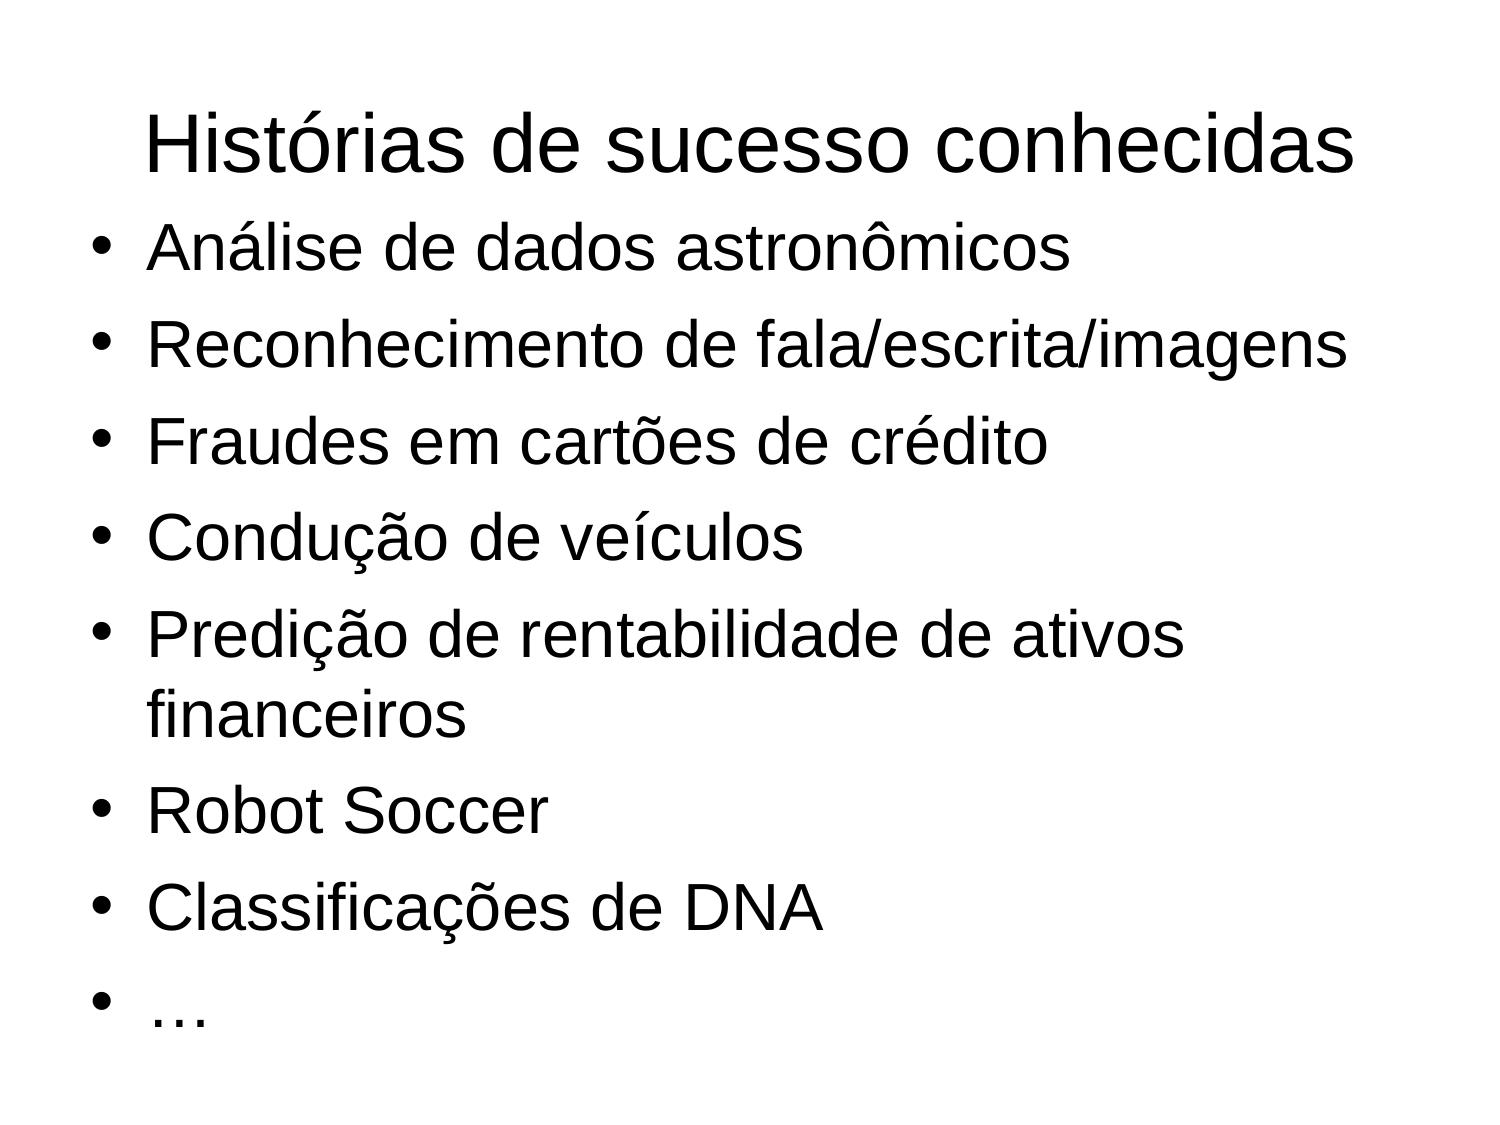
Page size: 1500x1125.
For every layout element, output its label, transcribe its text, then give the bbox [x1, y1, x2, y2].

list Análise de dados astronômicos Reconhecimento de fala/escrita/imagens Fraudes em cartões de crédito Condução de veículos Predição de rentabilidade de ativos financeiros Robot Soccer Classificações de DNA … [75, 196, 1440, 1049]
title Histórias de sucesso conhecidas [75, 45, 1426, 196]
